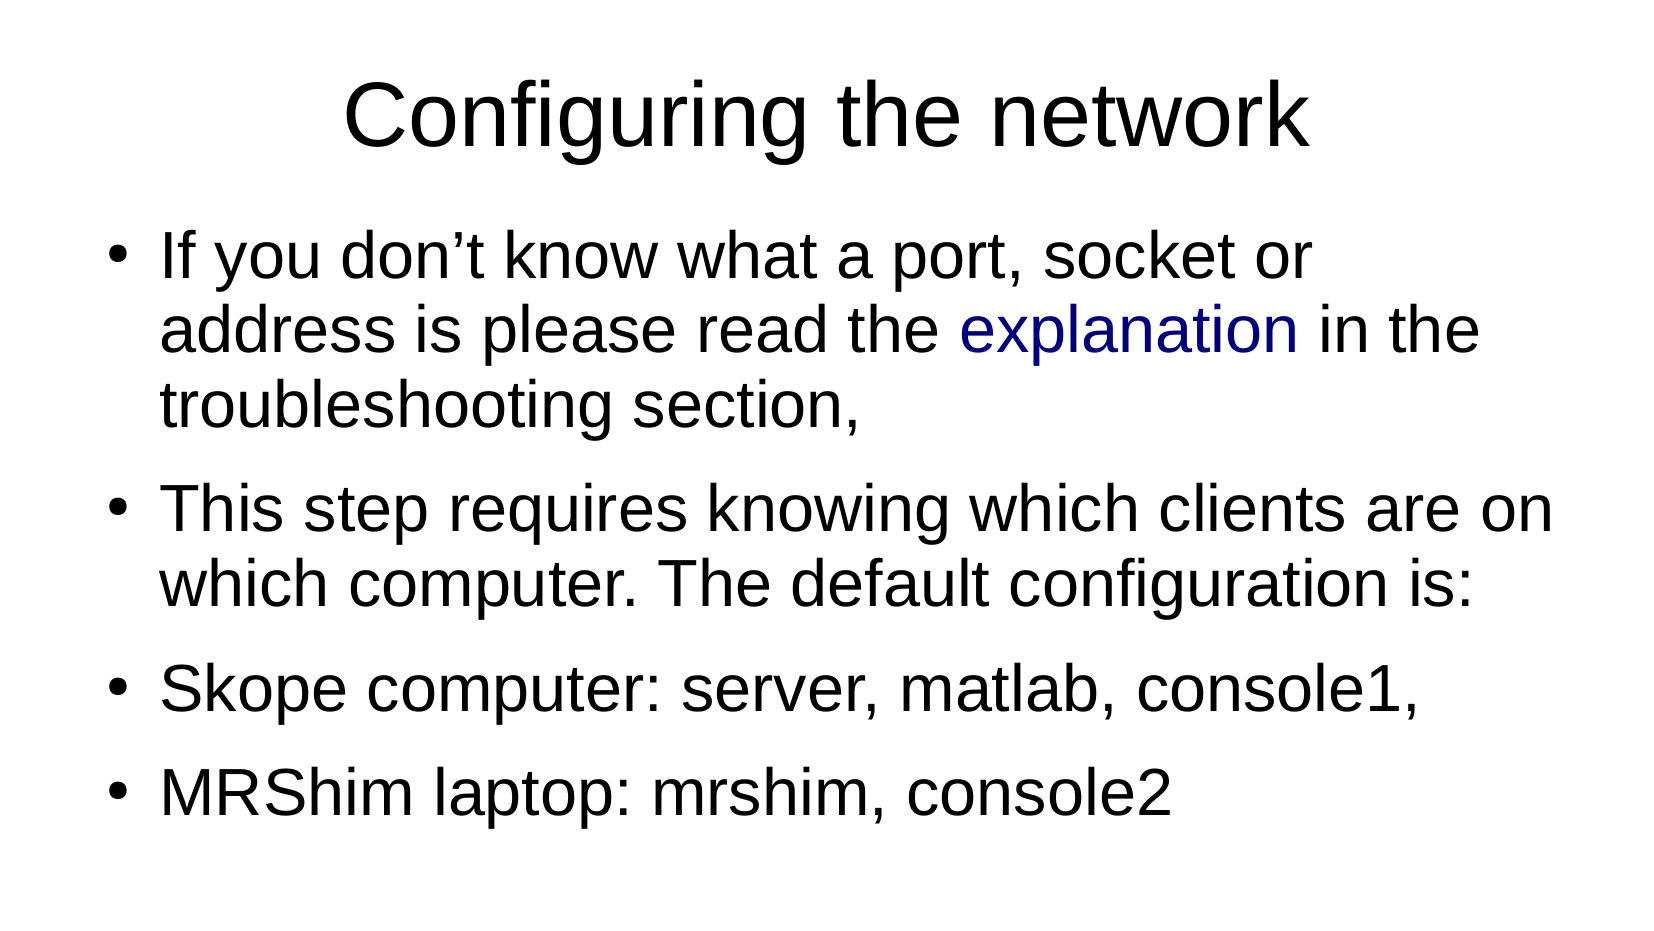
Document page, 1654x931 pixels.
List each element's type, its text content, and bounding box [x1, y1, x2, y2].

list If you don’t know what a port, socket or address is please read the explanation in the troubleshooting section, This step requires knowing which clients are on which computer. The default configuration is: Skope computer: server, matlab, console1, MRShim laptop: mrshim, console2 [88, 217, 1565, 886]
title Configuring the network [82, 37, 1571, 193]
